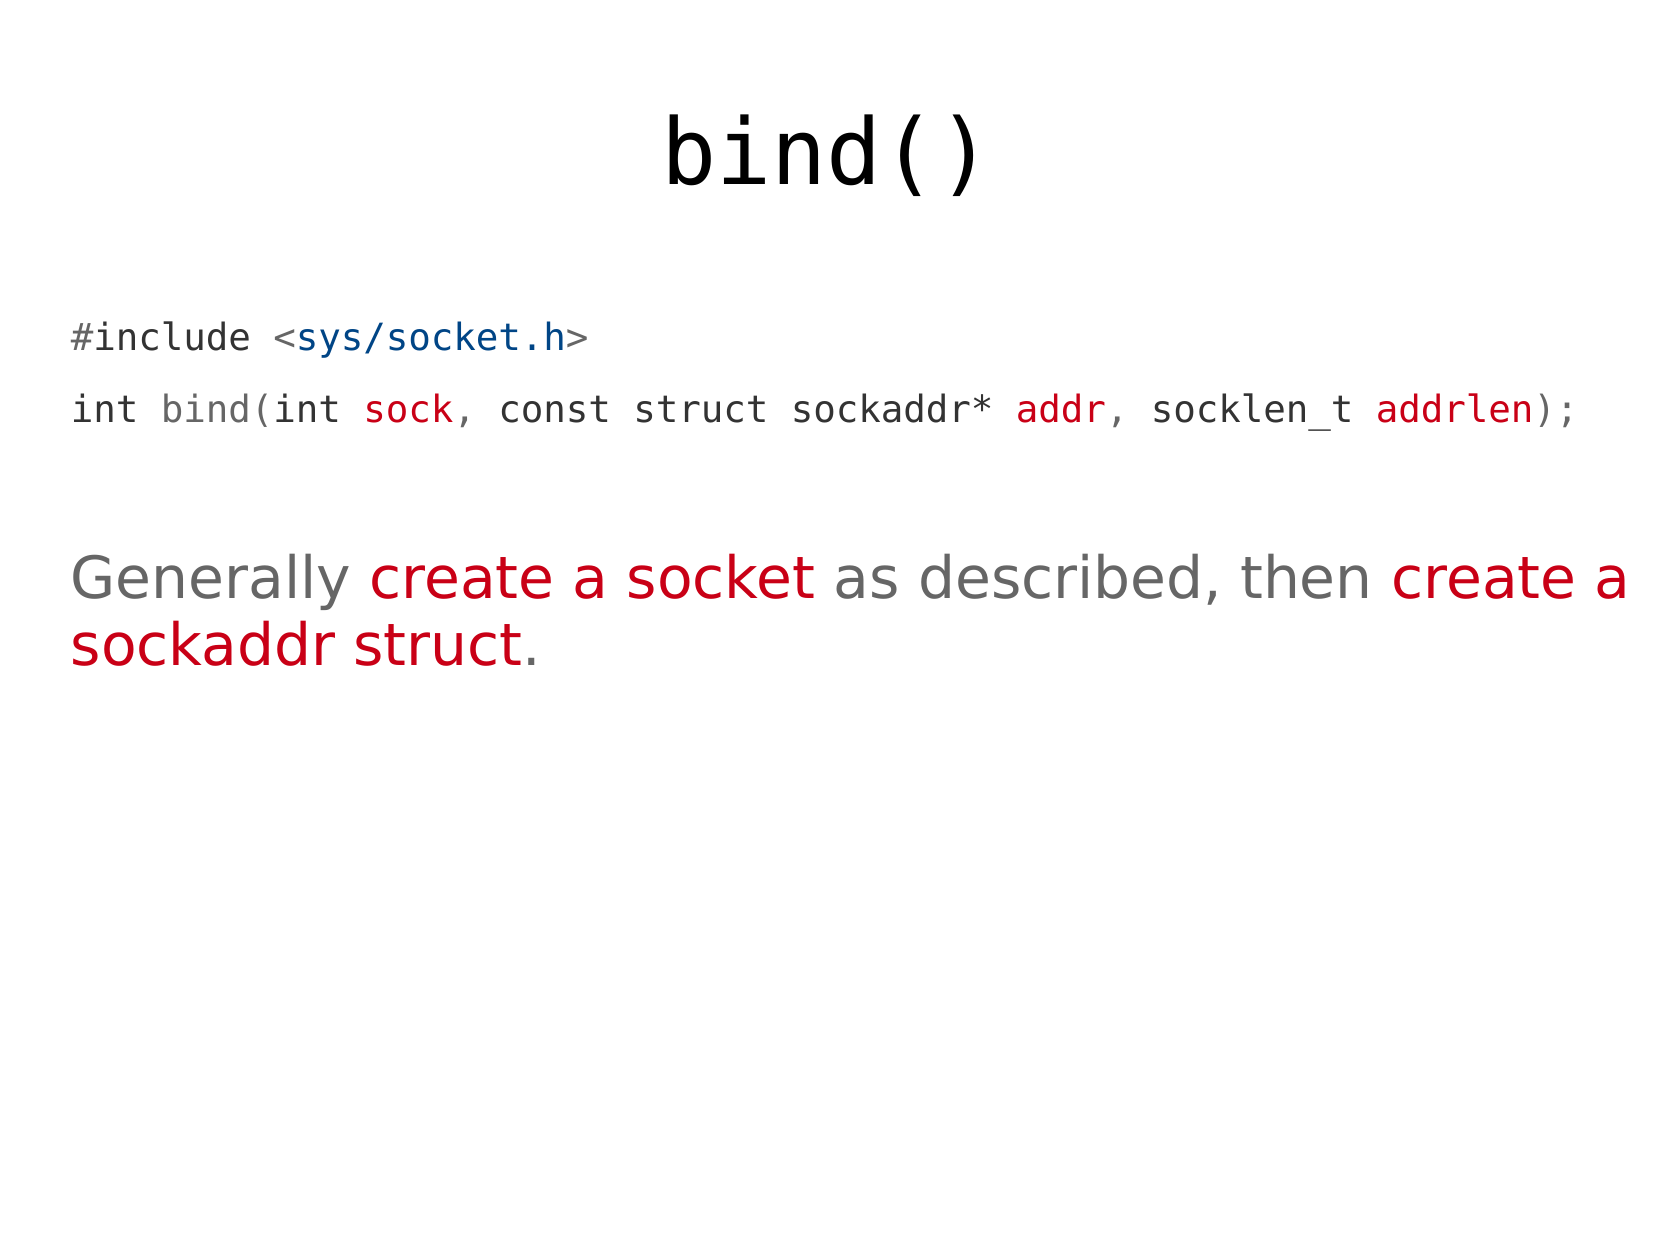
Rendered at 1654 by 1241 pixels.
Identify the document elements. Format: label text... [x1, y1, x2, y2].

title bind() [82, 49, 1571, 257]
list #include <sys/socket.h> int bind(int sock, const struct sockaddr* addr, socklen_t addrlen); Generally create a socket as described, then create a sockaddr struct. [0, 315, 1651, 925]
